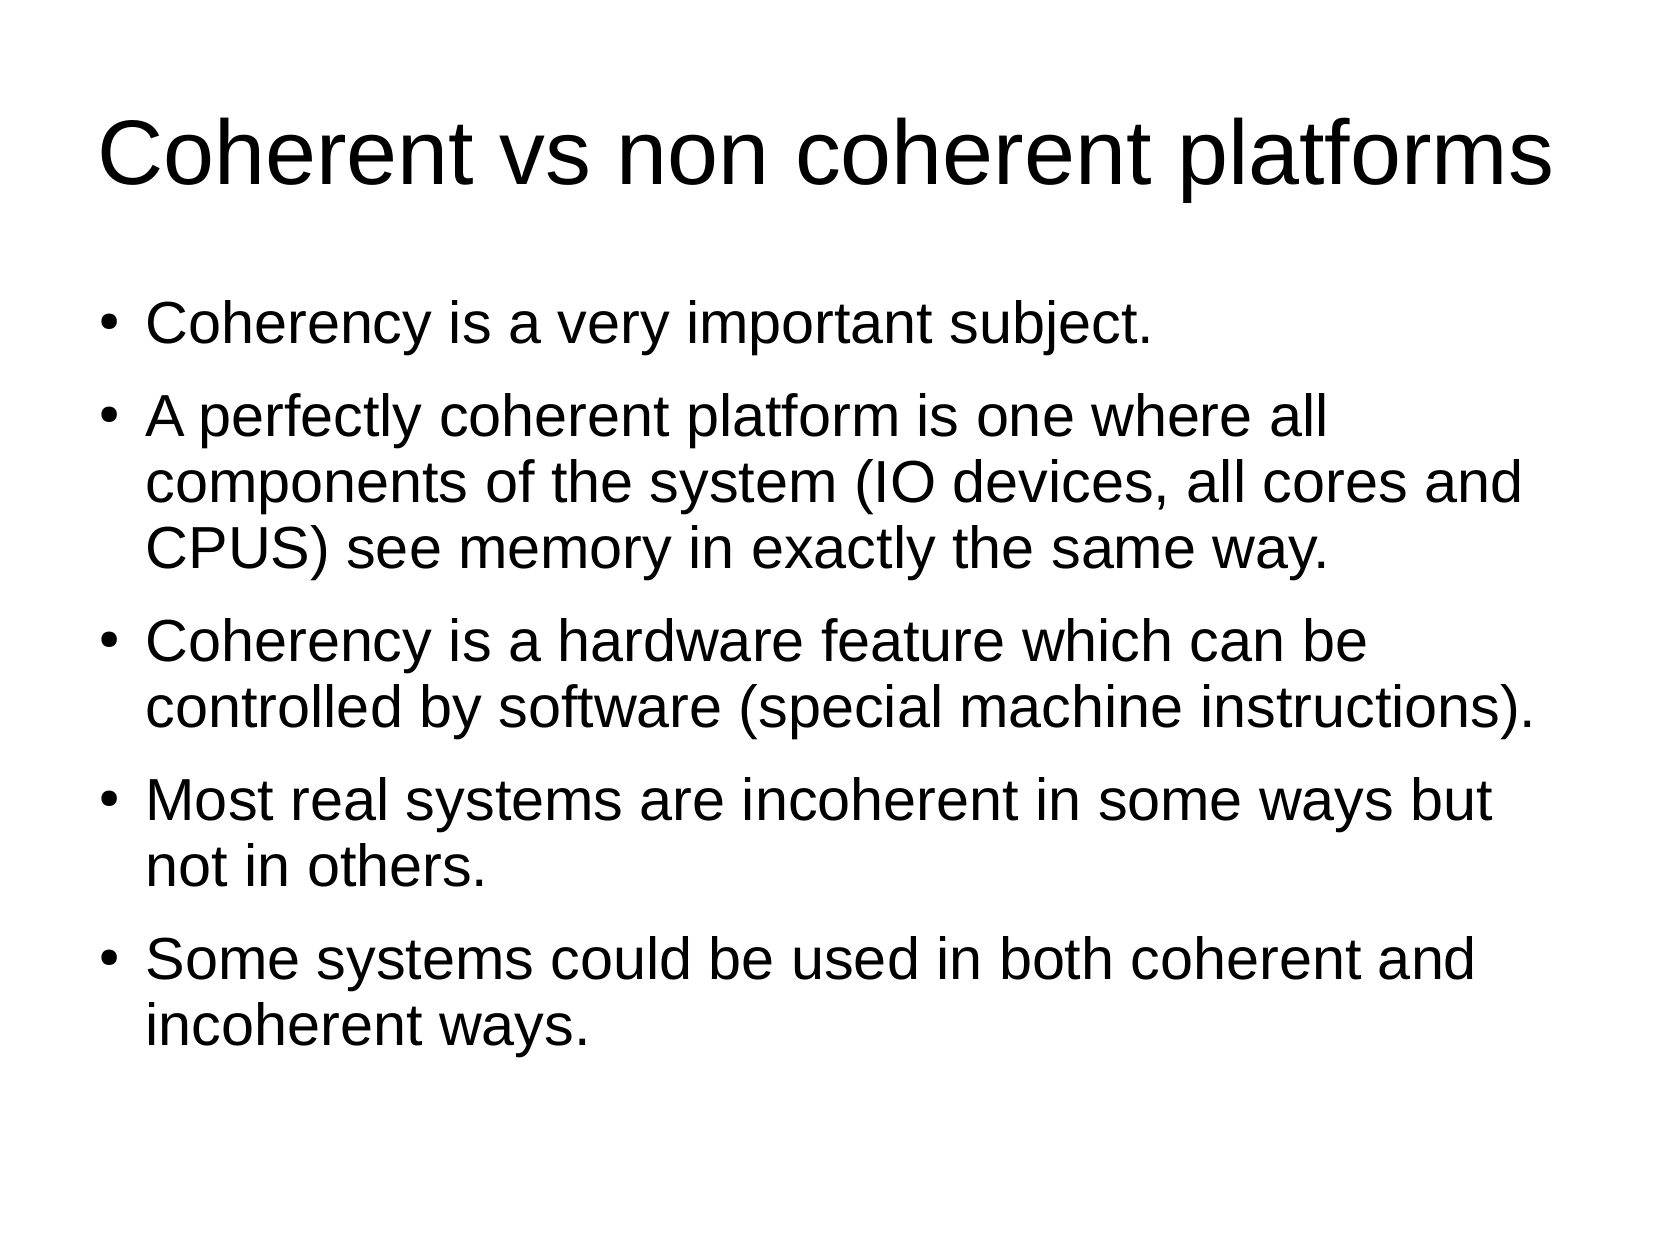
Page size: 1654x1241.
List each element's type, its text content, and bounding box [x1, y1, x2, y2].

title Coherent vs non coherent platforms [82, 49, 1571, 257]
list Coherency is a very important subject. A perfectly coherent platform is one where all components of the system (IO devices, all cores and CPUS) see memory in exactly the same way. Coherency is a hardware feature which can be controlled by software (special machine instructions). Most real systems are incoherent in some ways but not in others. Some systems could be used in both coherent and incoherent ways. [82, 290, 1571, 1109]
